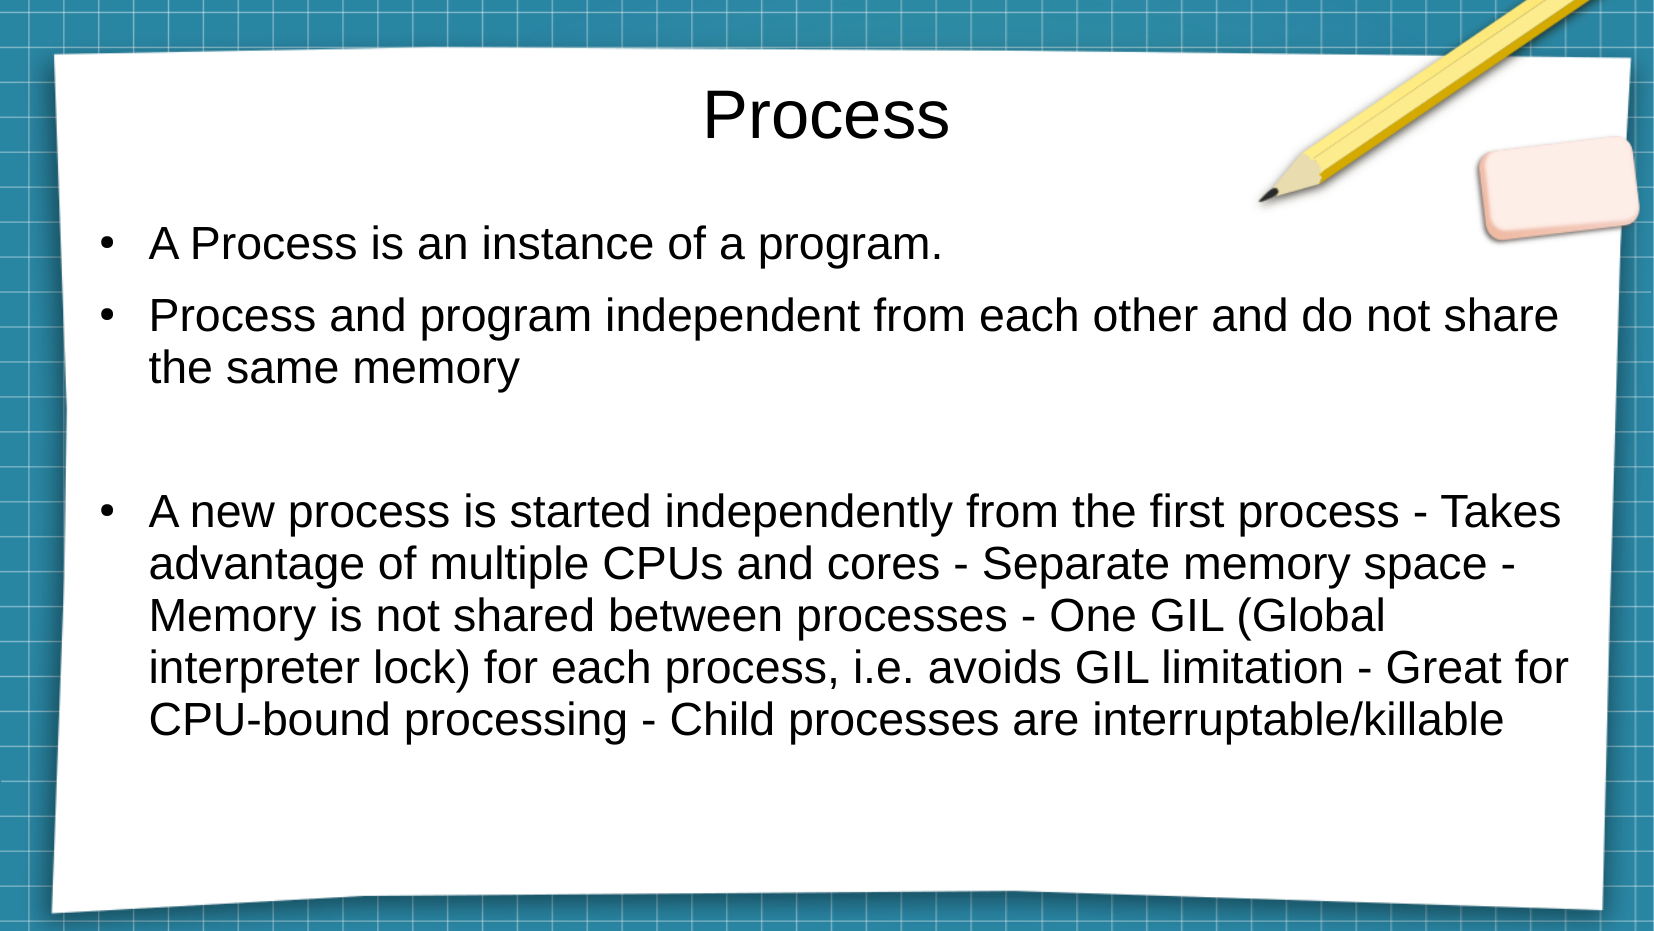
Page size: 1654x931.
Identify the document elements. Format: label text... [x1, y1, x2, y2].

title Process [82, 37, 1571, 193]
picture [0, 0, 1654, 931]
list A Process is an instance of a program. Process and program independent from each other and do not share the same memory A new process is started independently from the first process - Takes advantage of multiple CPUs and cores - Separate memory space - Memory is not shared between processes - One GIL (Global interpreter lock) for each process, i.e. avoids GIL limitation - Great for CPU-bound processing - Child processes are interruptable/killable [82, 217, 1571, 758]
